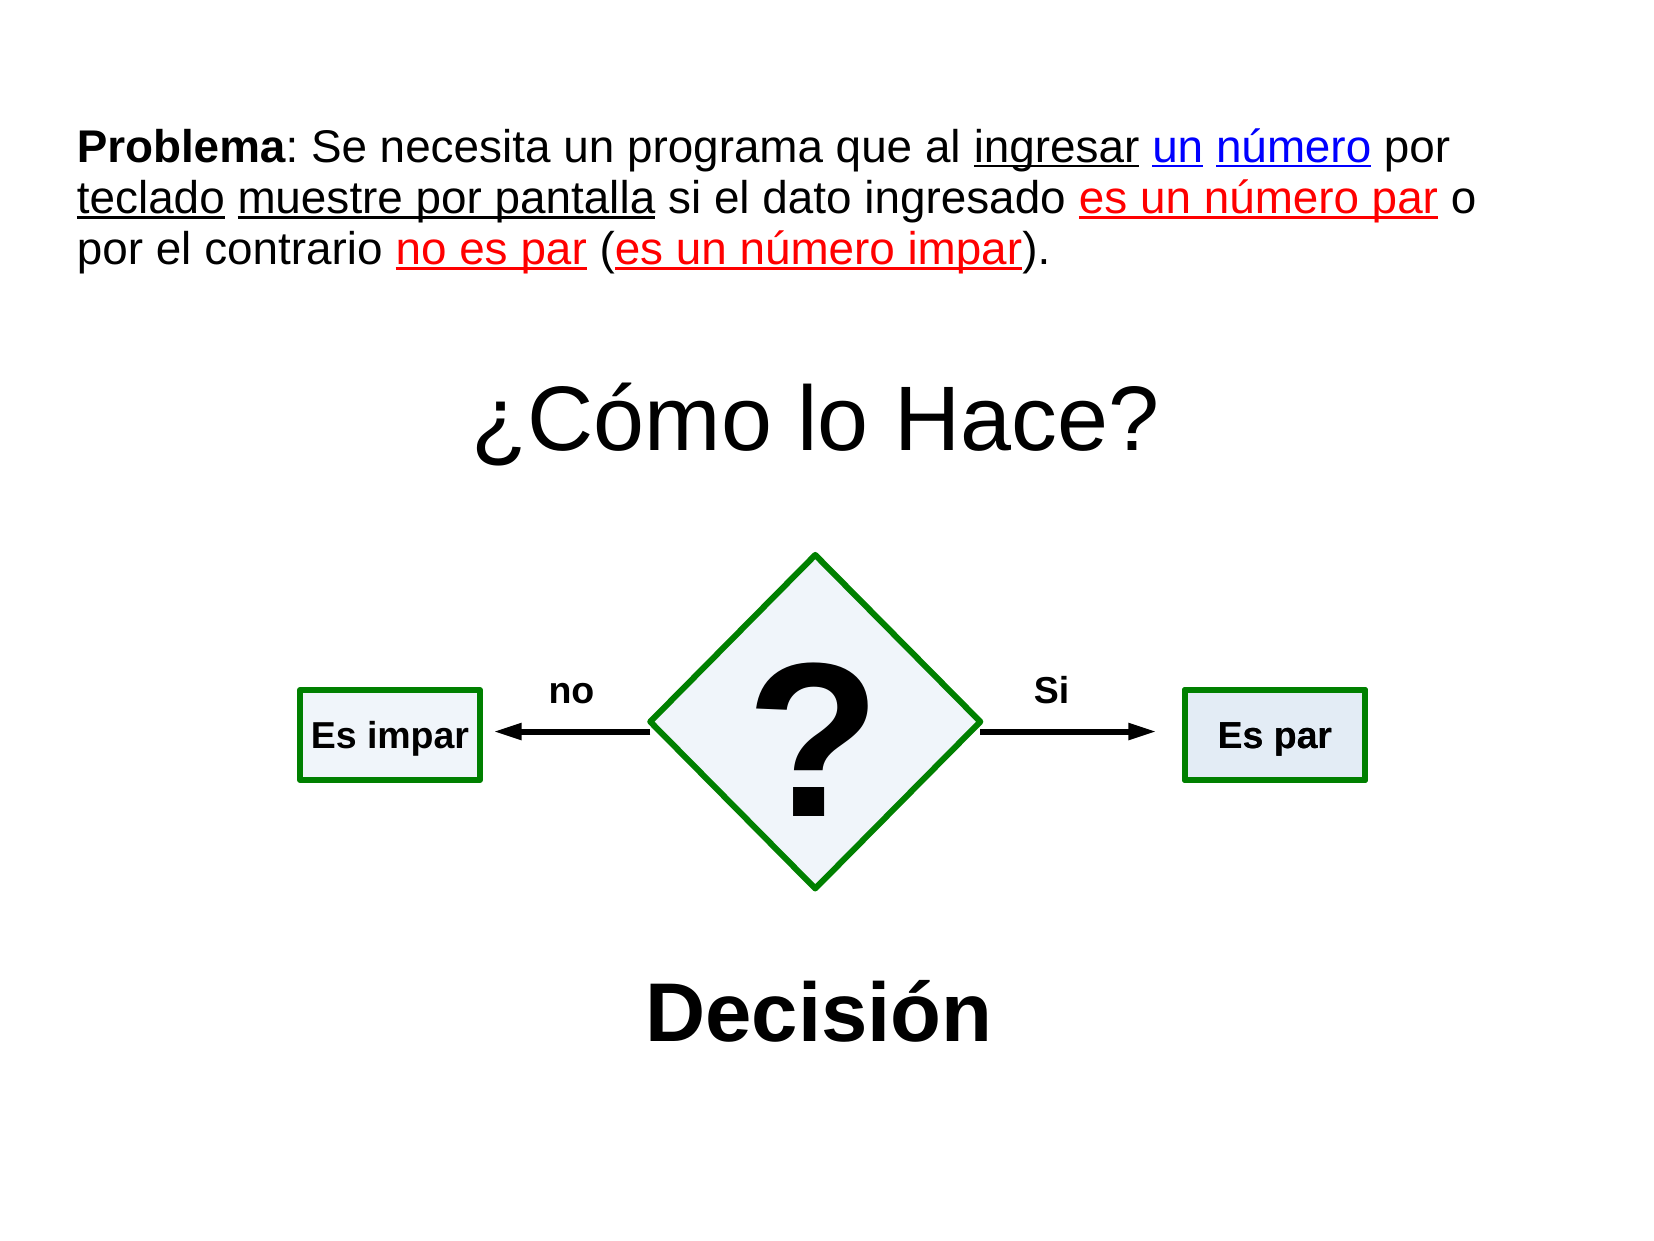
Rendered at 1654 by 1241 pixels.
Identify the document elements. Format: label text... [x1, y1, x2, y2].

title ¿Cómo lo Hace? [71, 315, 1561, 523]
text_box Es par [1185, 690, 1366, 781]
text_box Es impar [300, 690, 481, 781]
text_box [650, 640, 731, 804]
subtitle Problema: Se necesita un programa que al ingresar un número por teclado muestre por pantalla si el dato ingresado es un número par o por el contrario no es par (es un número impar). [76, 105, 1510, 291]
text_box [797, 871, 833, 889]
text_box Decisión [630, 912, 1036, 1114]
text_box Si [1051, 653, 1104, 728]
text_box no [533, 653, 632, 728]
text_box ? [731, 609, 1051, 871]
text_box [761, 554, 869, 609]
